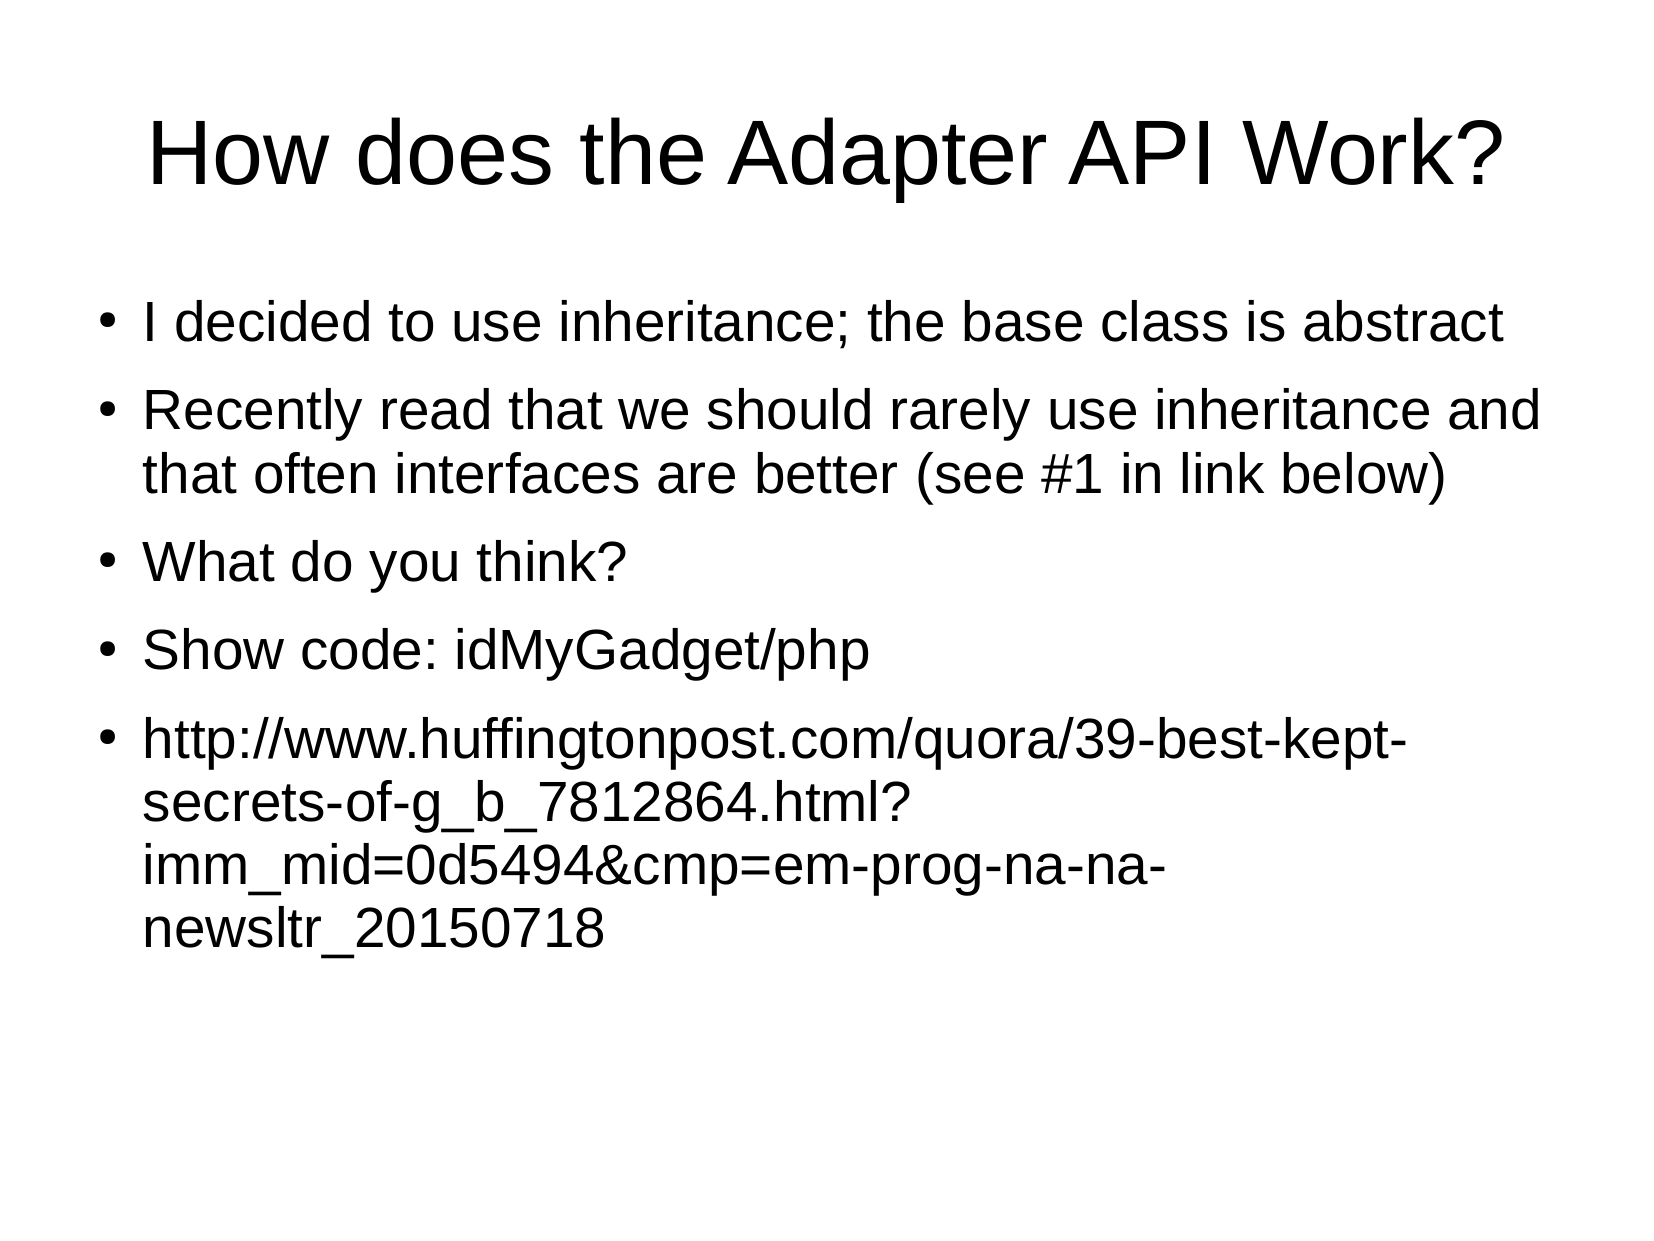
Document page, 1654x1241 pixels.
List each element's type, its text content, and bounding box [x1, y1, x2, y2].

title How does the Adapter API Work? [82, 49, 1571, 257]
list I decided to use inheritance; the base class is abstract Recently read that we should rarely use inheritance and that often interfaces are better (see #1 in link below) What do you think? Show code: idMyGadget/php http://www.huffingtonpost.com/quora/39-best-kept-secrets-of-g_b_7812864.html?imm_mid=0d5494&cmp=em-prog-na-na-newsltr_20150718 [82, 290, 1571, 1010]
